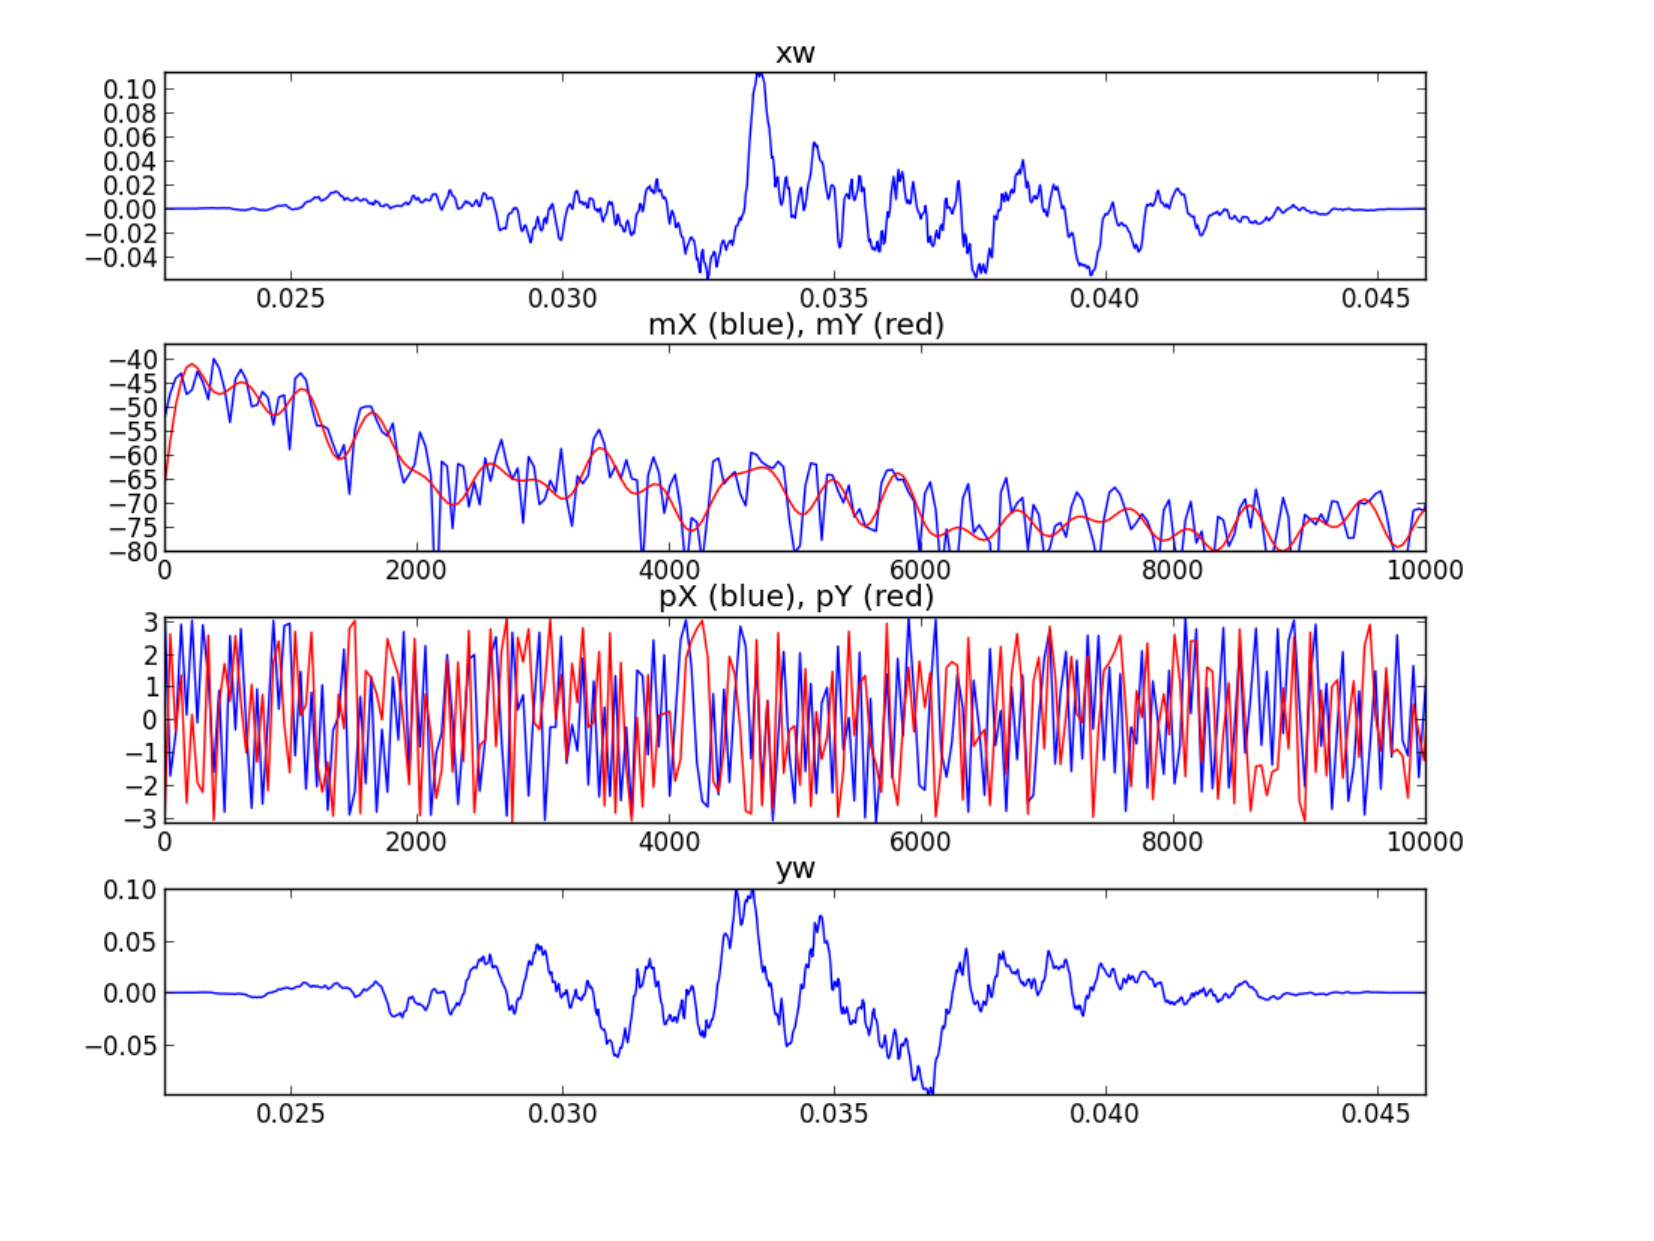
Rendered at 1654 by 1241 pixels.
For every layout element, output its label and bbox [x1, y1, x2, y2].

picture [76, 12, 1502, 1156]
